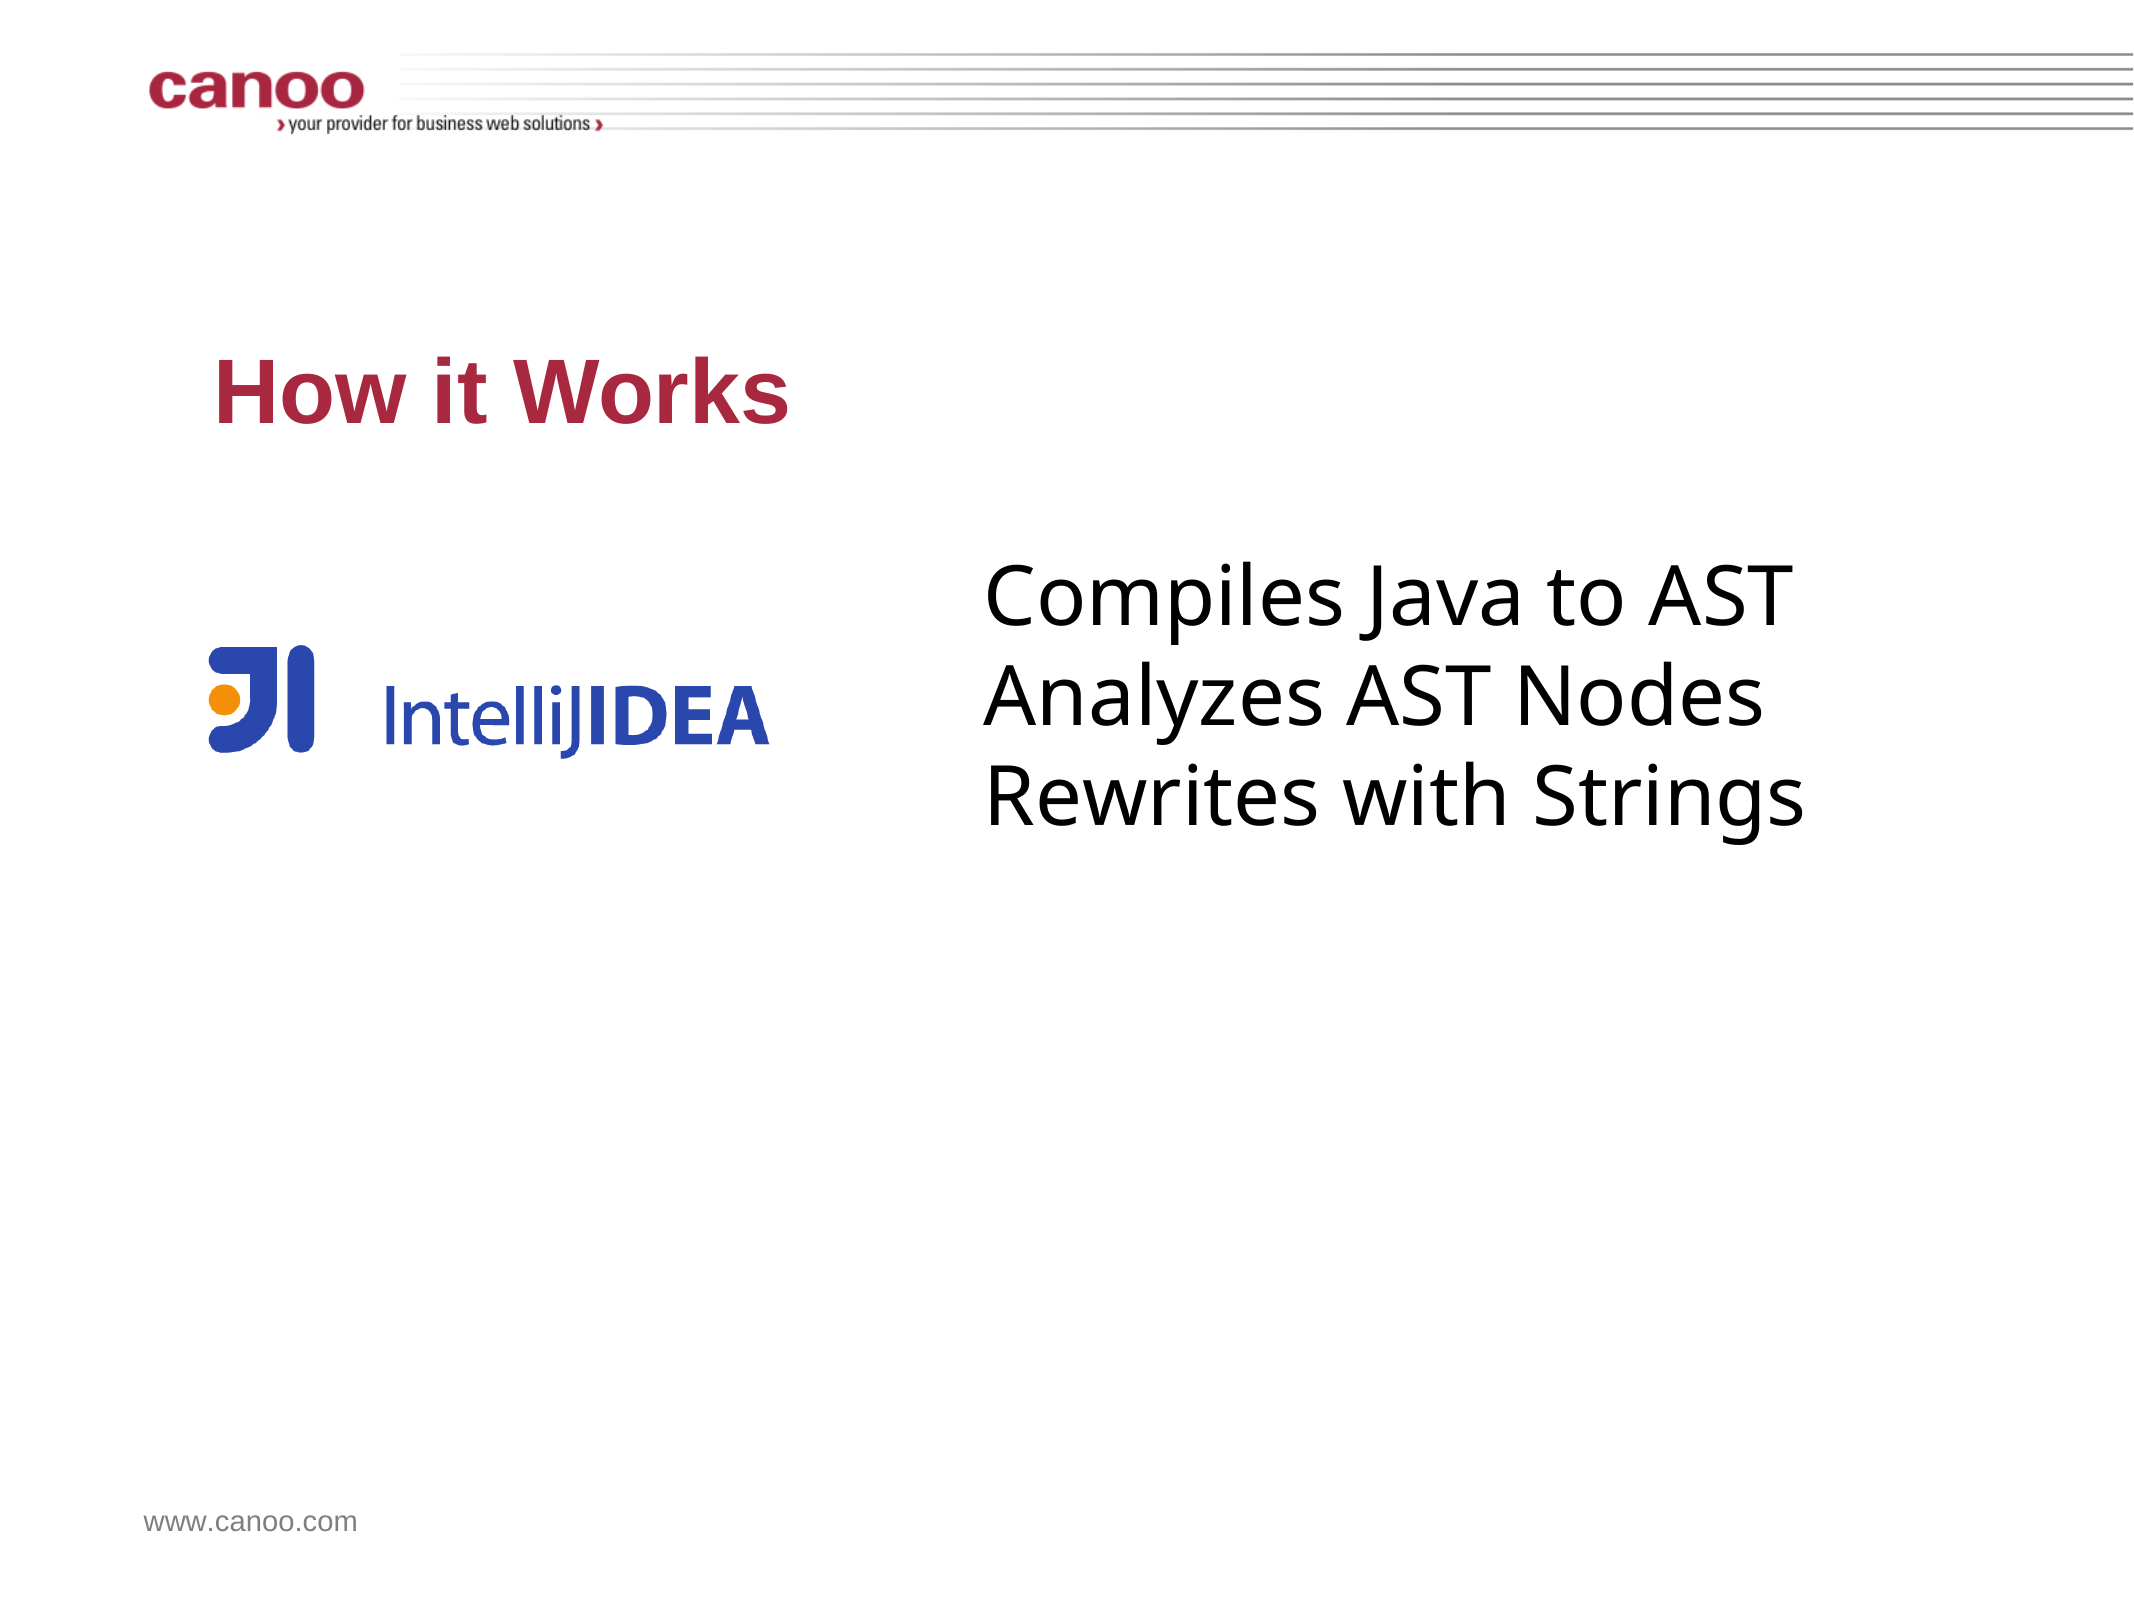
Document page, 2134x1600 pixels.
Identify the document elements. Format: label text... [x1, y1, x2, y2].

title How it Works [204, 220, 2020, 451]
text_box Compiles Java to AST Analyzes AST Nodes Rewrites with Strings [968, 534, 2057, 1137]
picture [191, 644, 792, 760]
picture [0, 21, 2134, 188]
